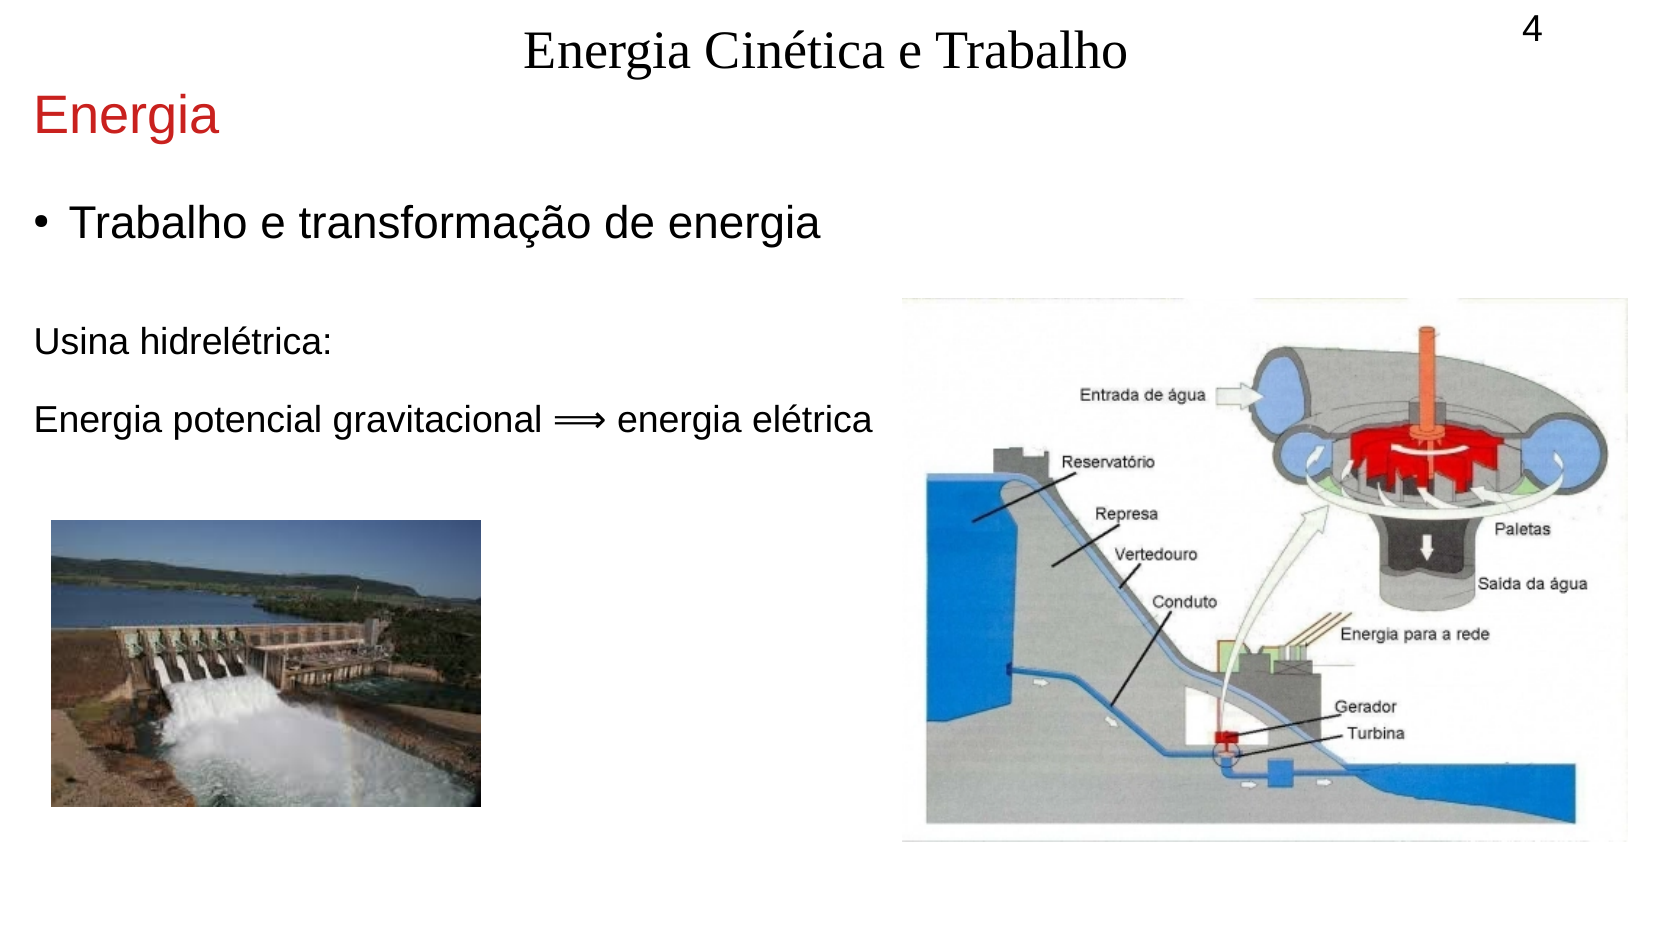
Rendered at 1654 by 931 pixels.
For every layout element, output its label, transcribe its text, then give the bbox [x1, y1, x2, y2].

picture [51, 520, 481, 807]
picture [902, 298, 1628, 842]
text_box Usina hidrelétrica: Energia potencial gravitacional ⟹ energia elétrica [18, 312, 882, 442]
text_box Energia Cinética e Trabalho [509, 0, 1145, 88]
text_box <number> [1507, 0, 1654, 71]
text_box Energia Trabalho e transformação de energia [18, 77, 1615, 256]
